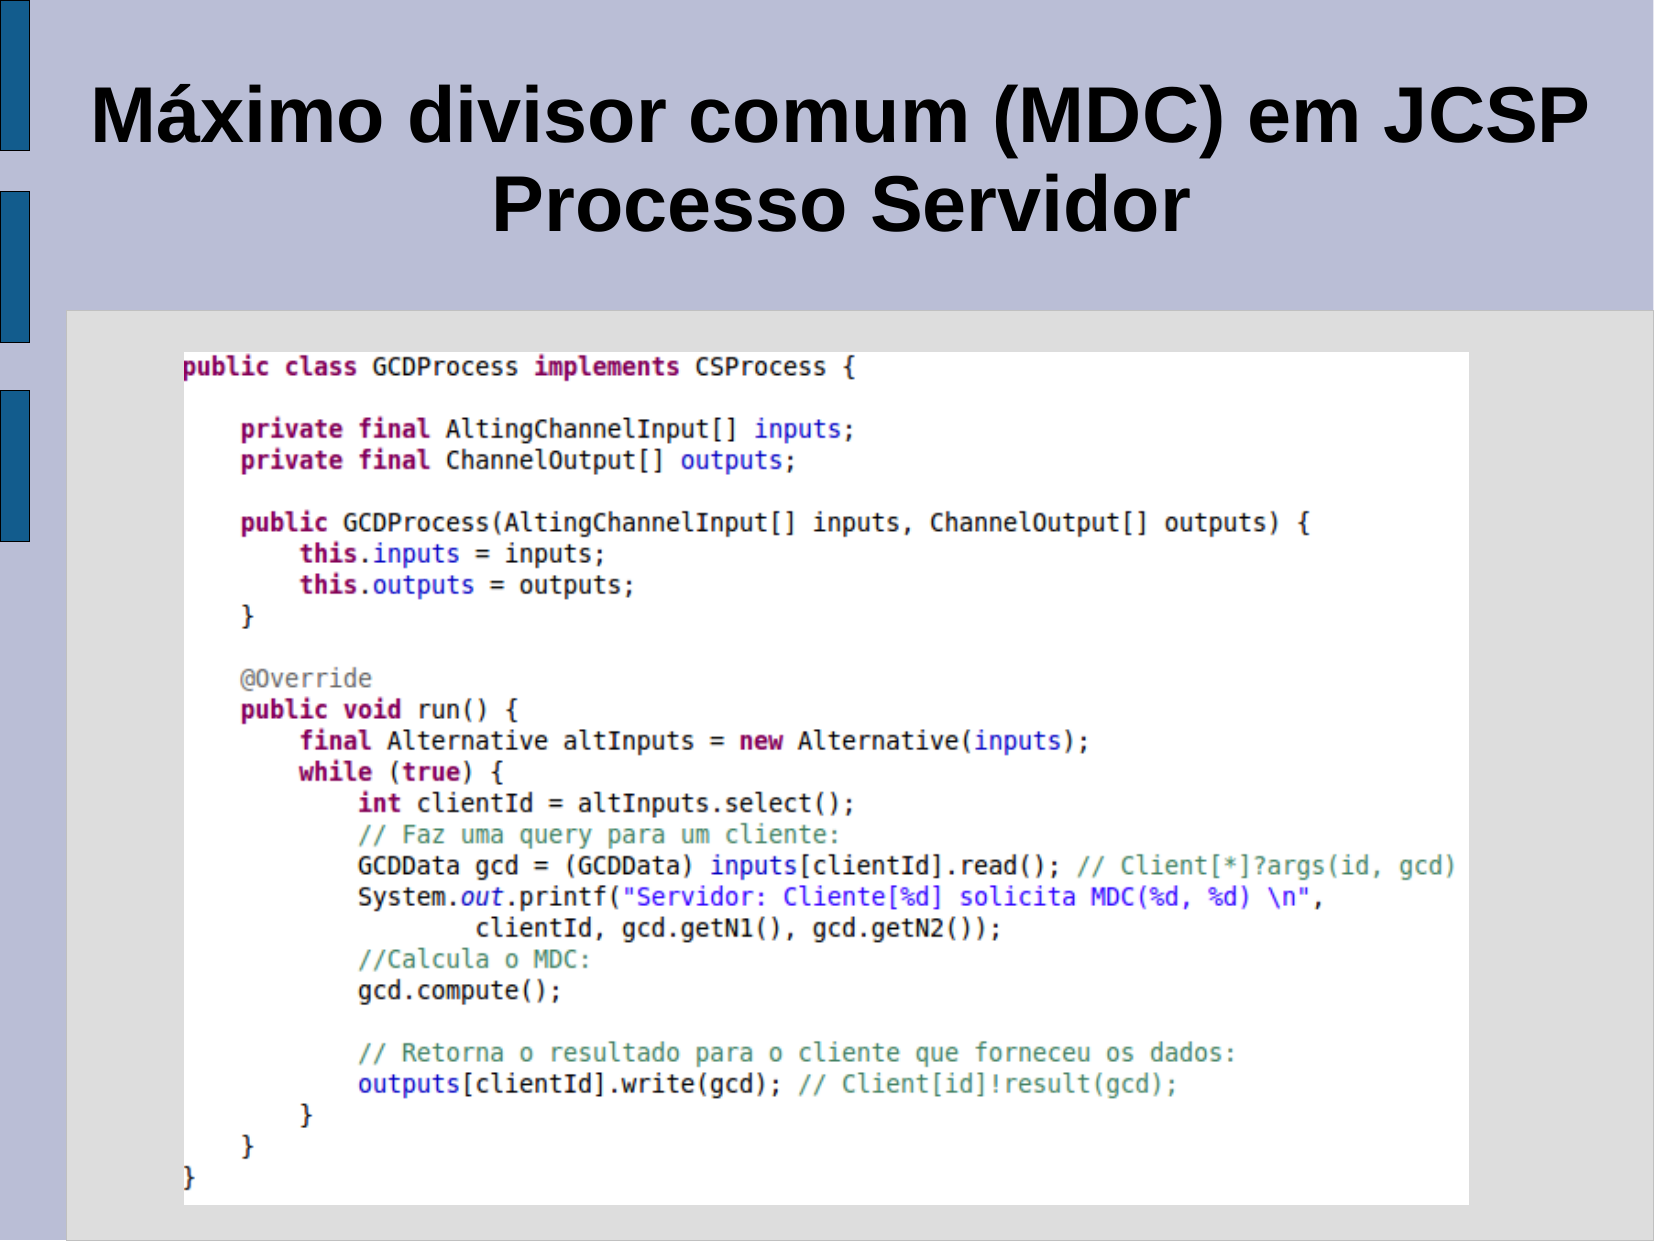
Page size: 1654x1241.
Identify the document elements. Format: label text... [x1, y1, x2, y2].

picture [184, 352, 1469, 1205]
text_box Máximo divisor comum (MDC) em JCSP Processo Servidor [29, 41, 1654, 278]
